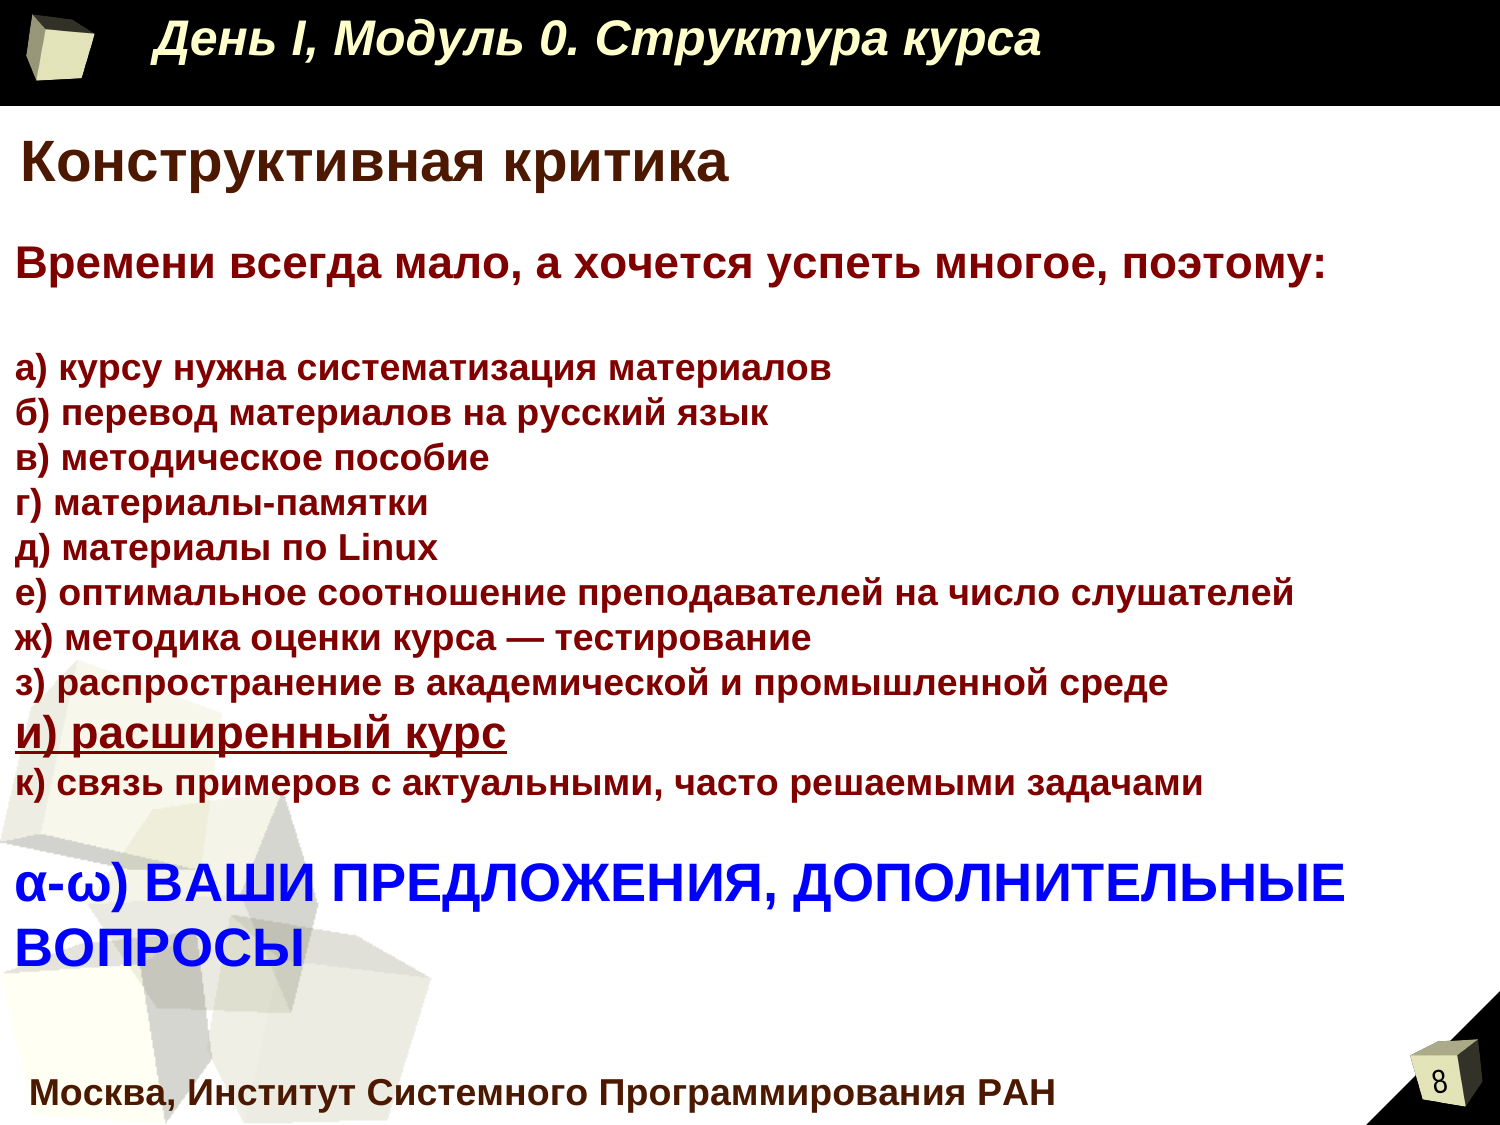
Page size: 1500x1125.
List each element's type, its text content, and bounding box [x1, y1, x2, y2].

picture [423, 1088, 433, 1102]
text_box Конструктивная критика [5, 115, 1500, 201]
text_box Времени всегда мало, а хочется успеть многое, поэтому: а) курсу нужна систематизация материалов б) перевод материалов на русский язык в) методическое пособие г) материалы-памятки д) материалы по Linux е) оптимальное соотношение преподавателей на число слушателей ж) методика оценки курса — тестирование з) распространение в академической и промышленной среде и) расширенный курс к) связь примеров с актуальными, часто решаемыми задачами α-ω) ВАШИ ПРЕДЛОЖЕНИЯ, ДОПОЛНИТЕЛЬНЫЕ ВОПРОСЫ [0, 225, 1500, 986]
picture [0, 986, 433, 1125]
